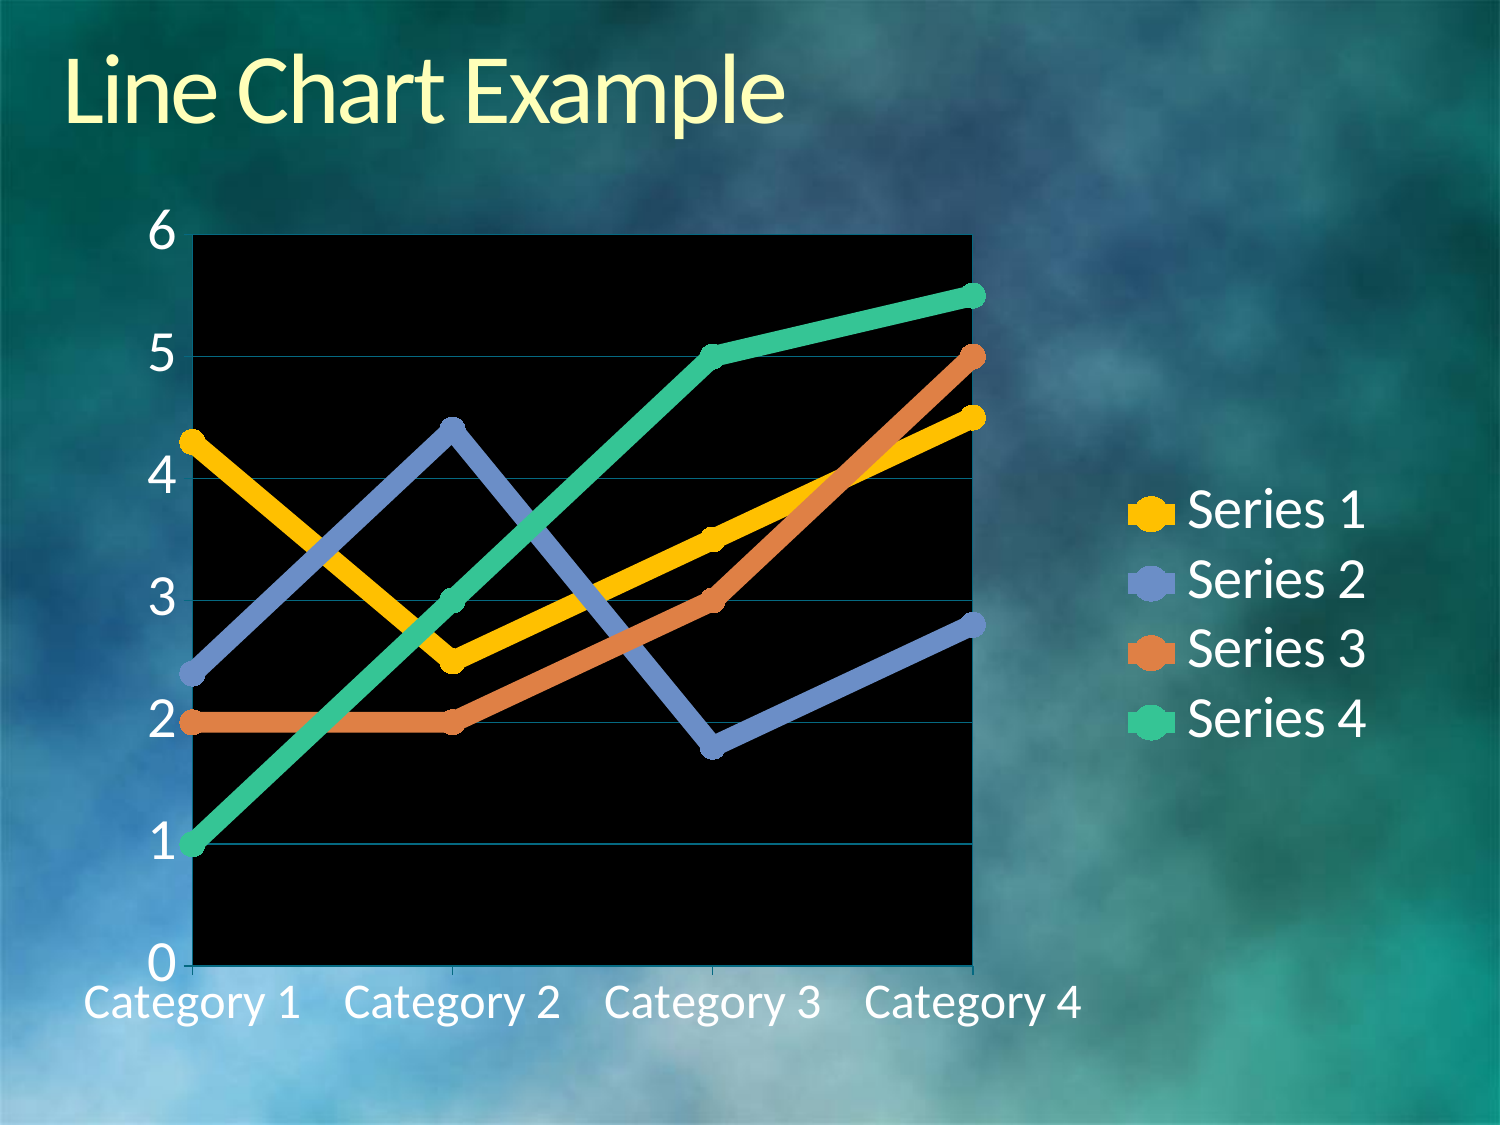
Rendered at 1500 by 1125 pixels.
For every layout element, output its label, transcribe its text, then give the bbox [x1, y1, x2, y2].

chart [56, 188, 1400, 1049]
picture [0, 0, 1500, 1125]
title Line Chart Example [62, 37, 1438, 147]
